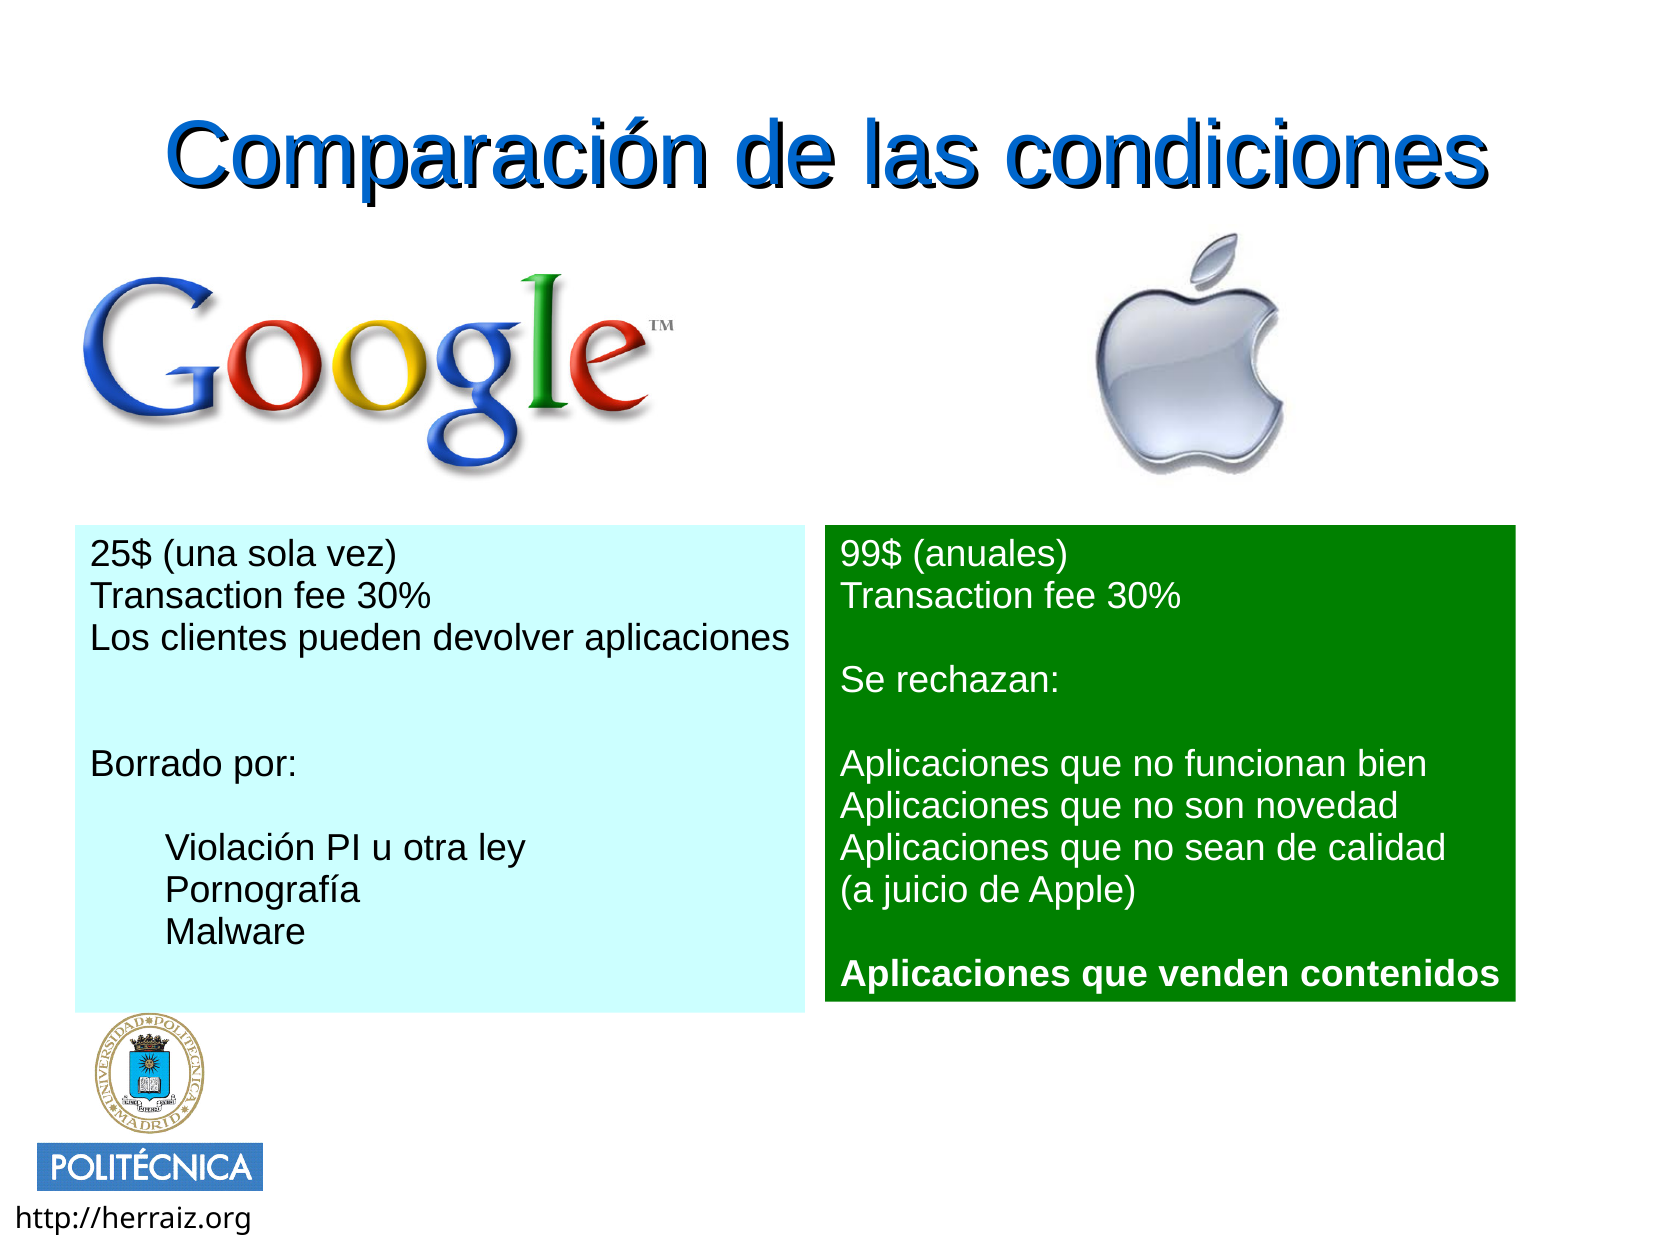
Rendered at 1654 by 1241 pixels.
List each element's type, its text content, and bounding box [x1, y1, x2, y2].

text_box 25$ (una sola vez) Transaction fee 30% Los clientes pueden devolver aplicaciones Borrado por: Violación PI u otra ley Pornografía Malware [75, 525, 805, 1013]
picture [1087, 257, 1313, 488]
title Comparación de las condiciones [82, 49, 1571, 257]
picture [75, 248, 676, 488]
picture [37, 1012, 263, 1191]
text_box 99$ (anuales) Transaction fee 30% Se rechazan: Aplicaciones que no funcionan bien Aplicaciones que no son novedad Aplicaciones que no sean de calidad (a juicio de Apple) Aplicaciones que venden contenidos [825, 525, 1514, 1002]
